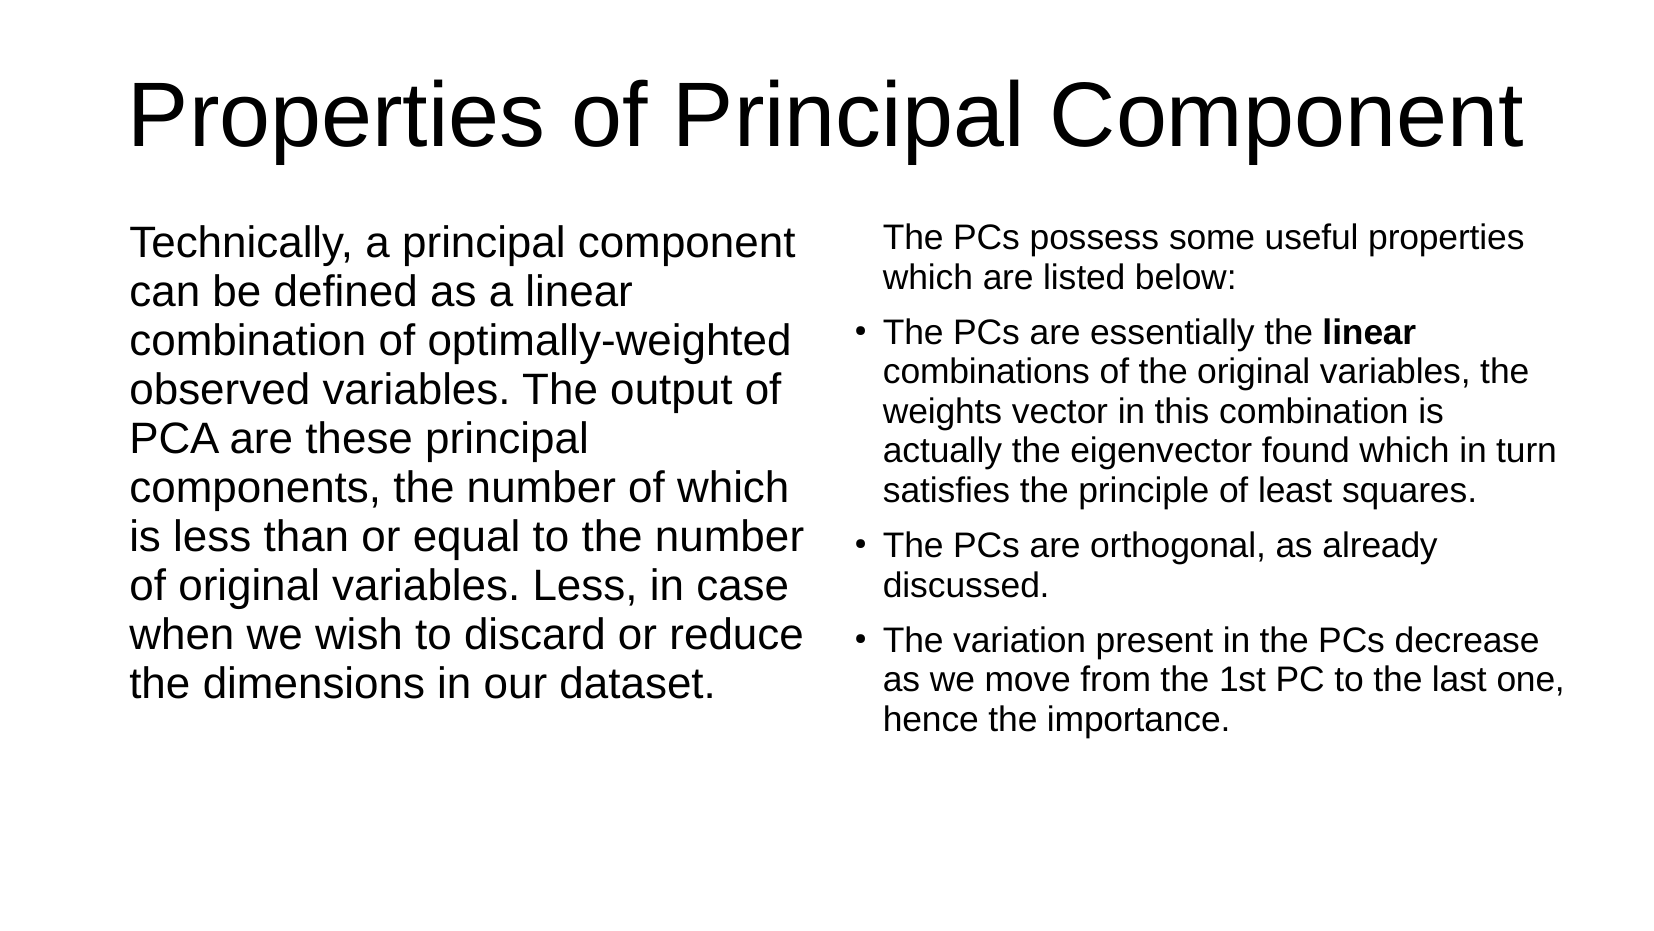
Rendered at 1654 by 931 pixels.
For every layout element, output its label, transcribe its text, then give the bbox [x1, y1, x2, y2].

title Properties of Principal Component [82, 37, 1571, 193]
list Technically, a principal component can be defined as a linear combination of optimally-weighted observed variables. The output of PCA are these principal components, the number of which is less than or equal to the number of original variables. Less, in case when we wish to discard or reduce the dimensions in our dataset. [82, 217, 809, 758]
list The PCs possess some useful properties which are listed below: The PCs are essentially the linear combinations of the original variables, the weights vector in this combination is actually the eigenvector found which in turn satisfies the principle of least squares. The PCs are orthogonal, as already discussed. The variation present in the PCs decrease as we move from the 1st PC to the last one, hence the importance. [845, 217, 1572, 758]
